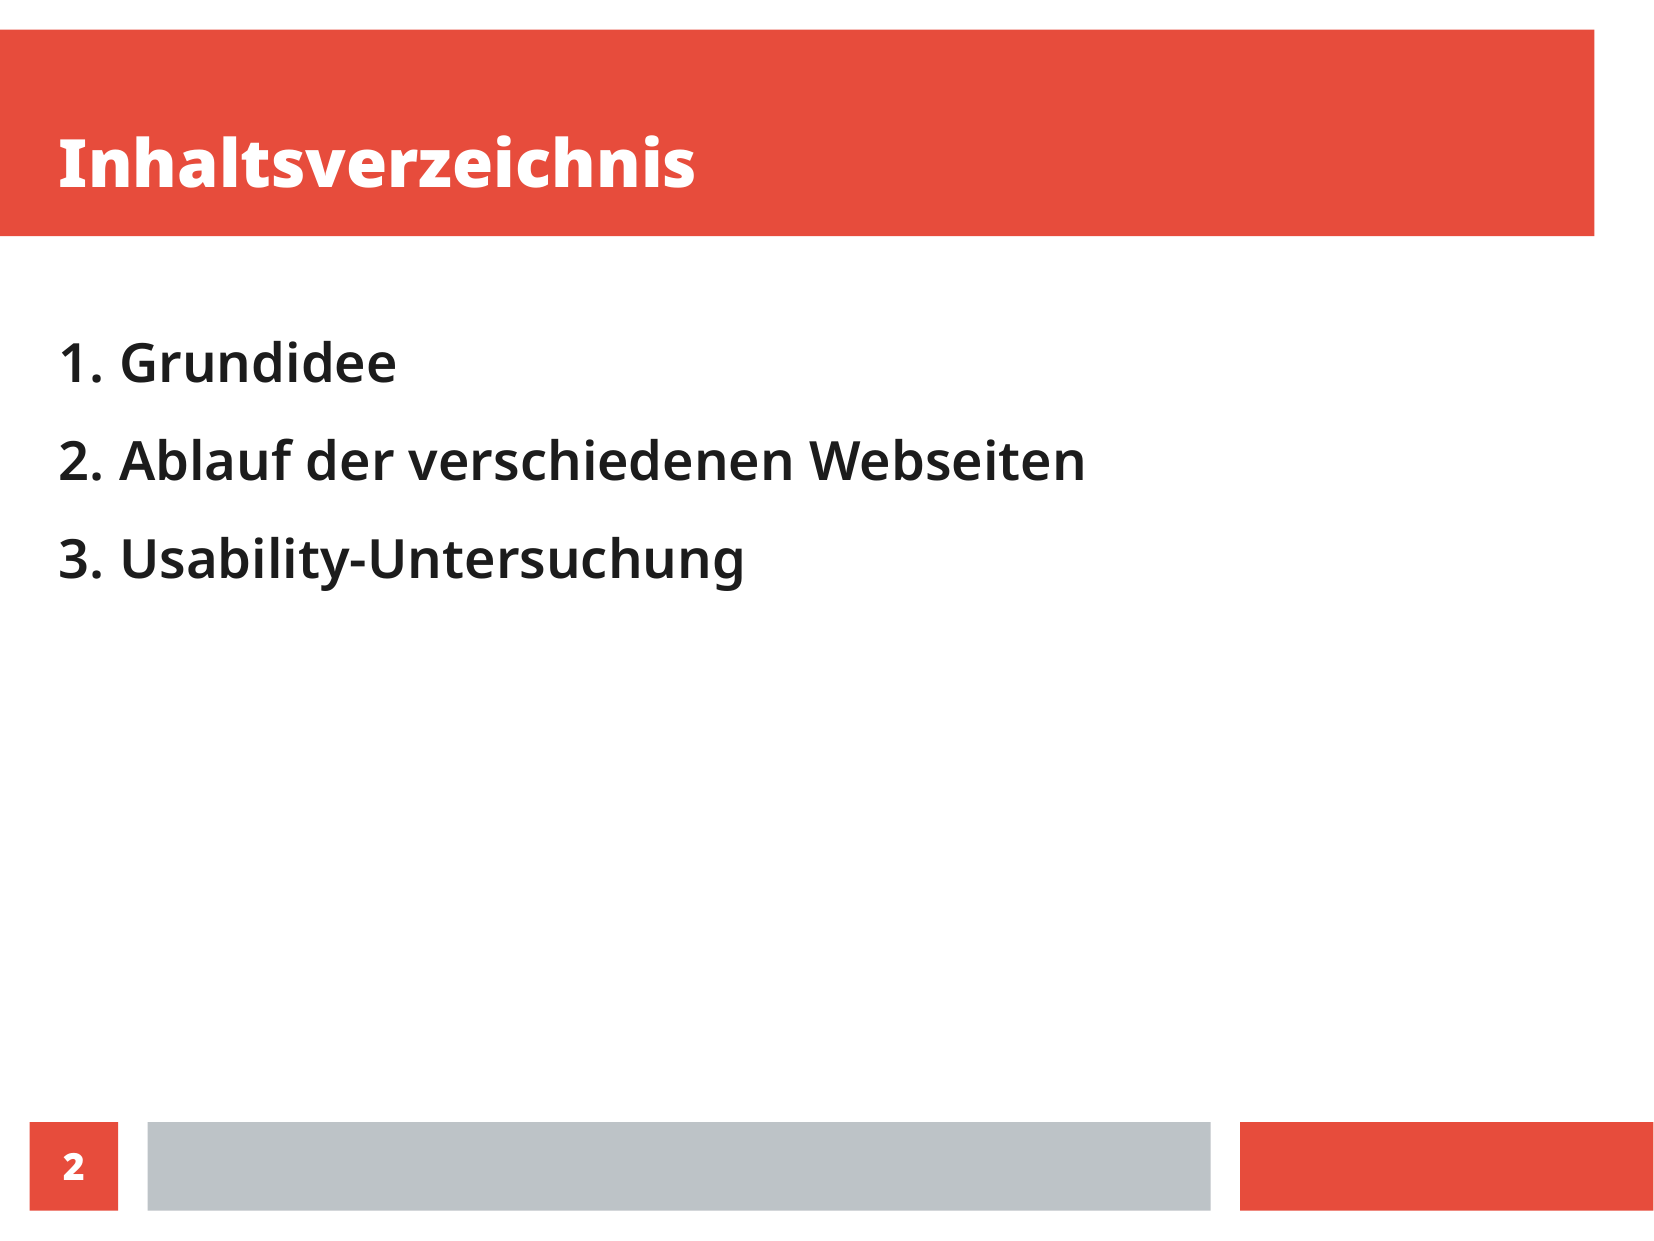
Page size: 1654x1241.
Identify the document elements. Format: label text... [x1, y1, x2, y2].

list 1. Grundidee 2. Ablauf der verschiedenen Webseiten 3. Usability-Untersuchung [59, 324, 1565, 1093]
title Inhaltsverzeichnis [59, 59, 1595, 207]
